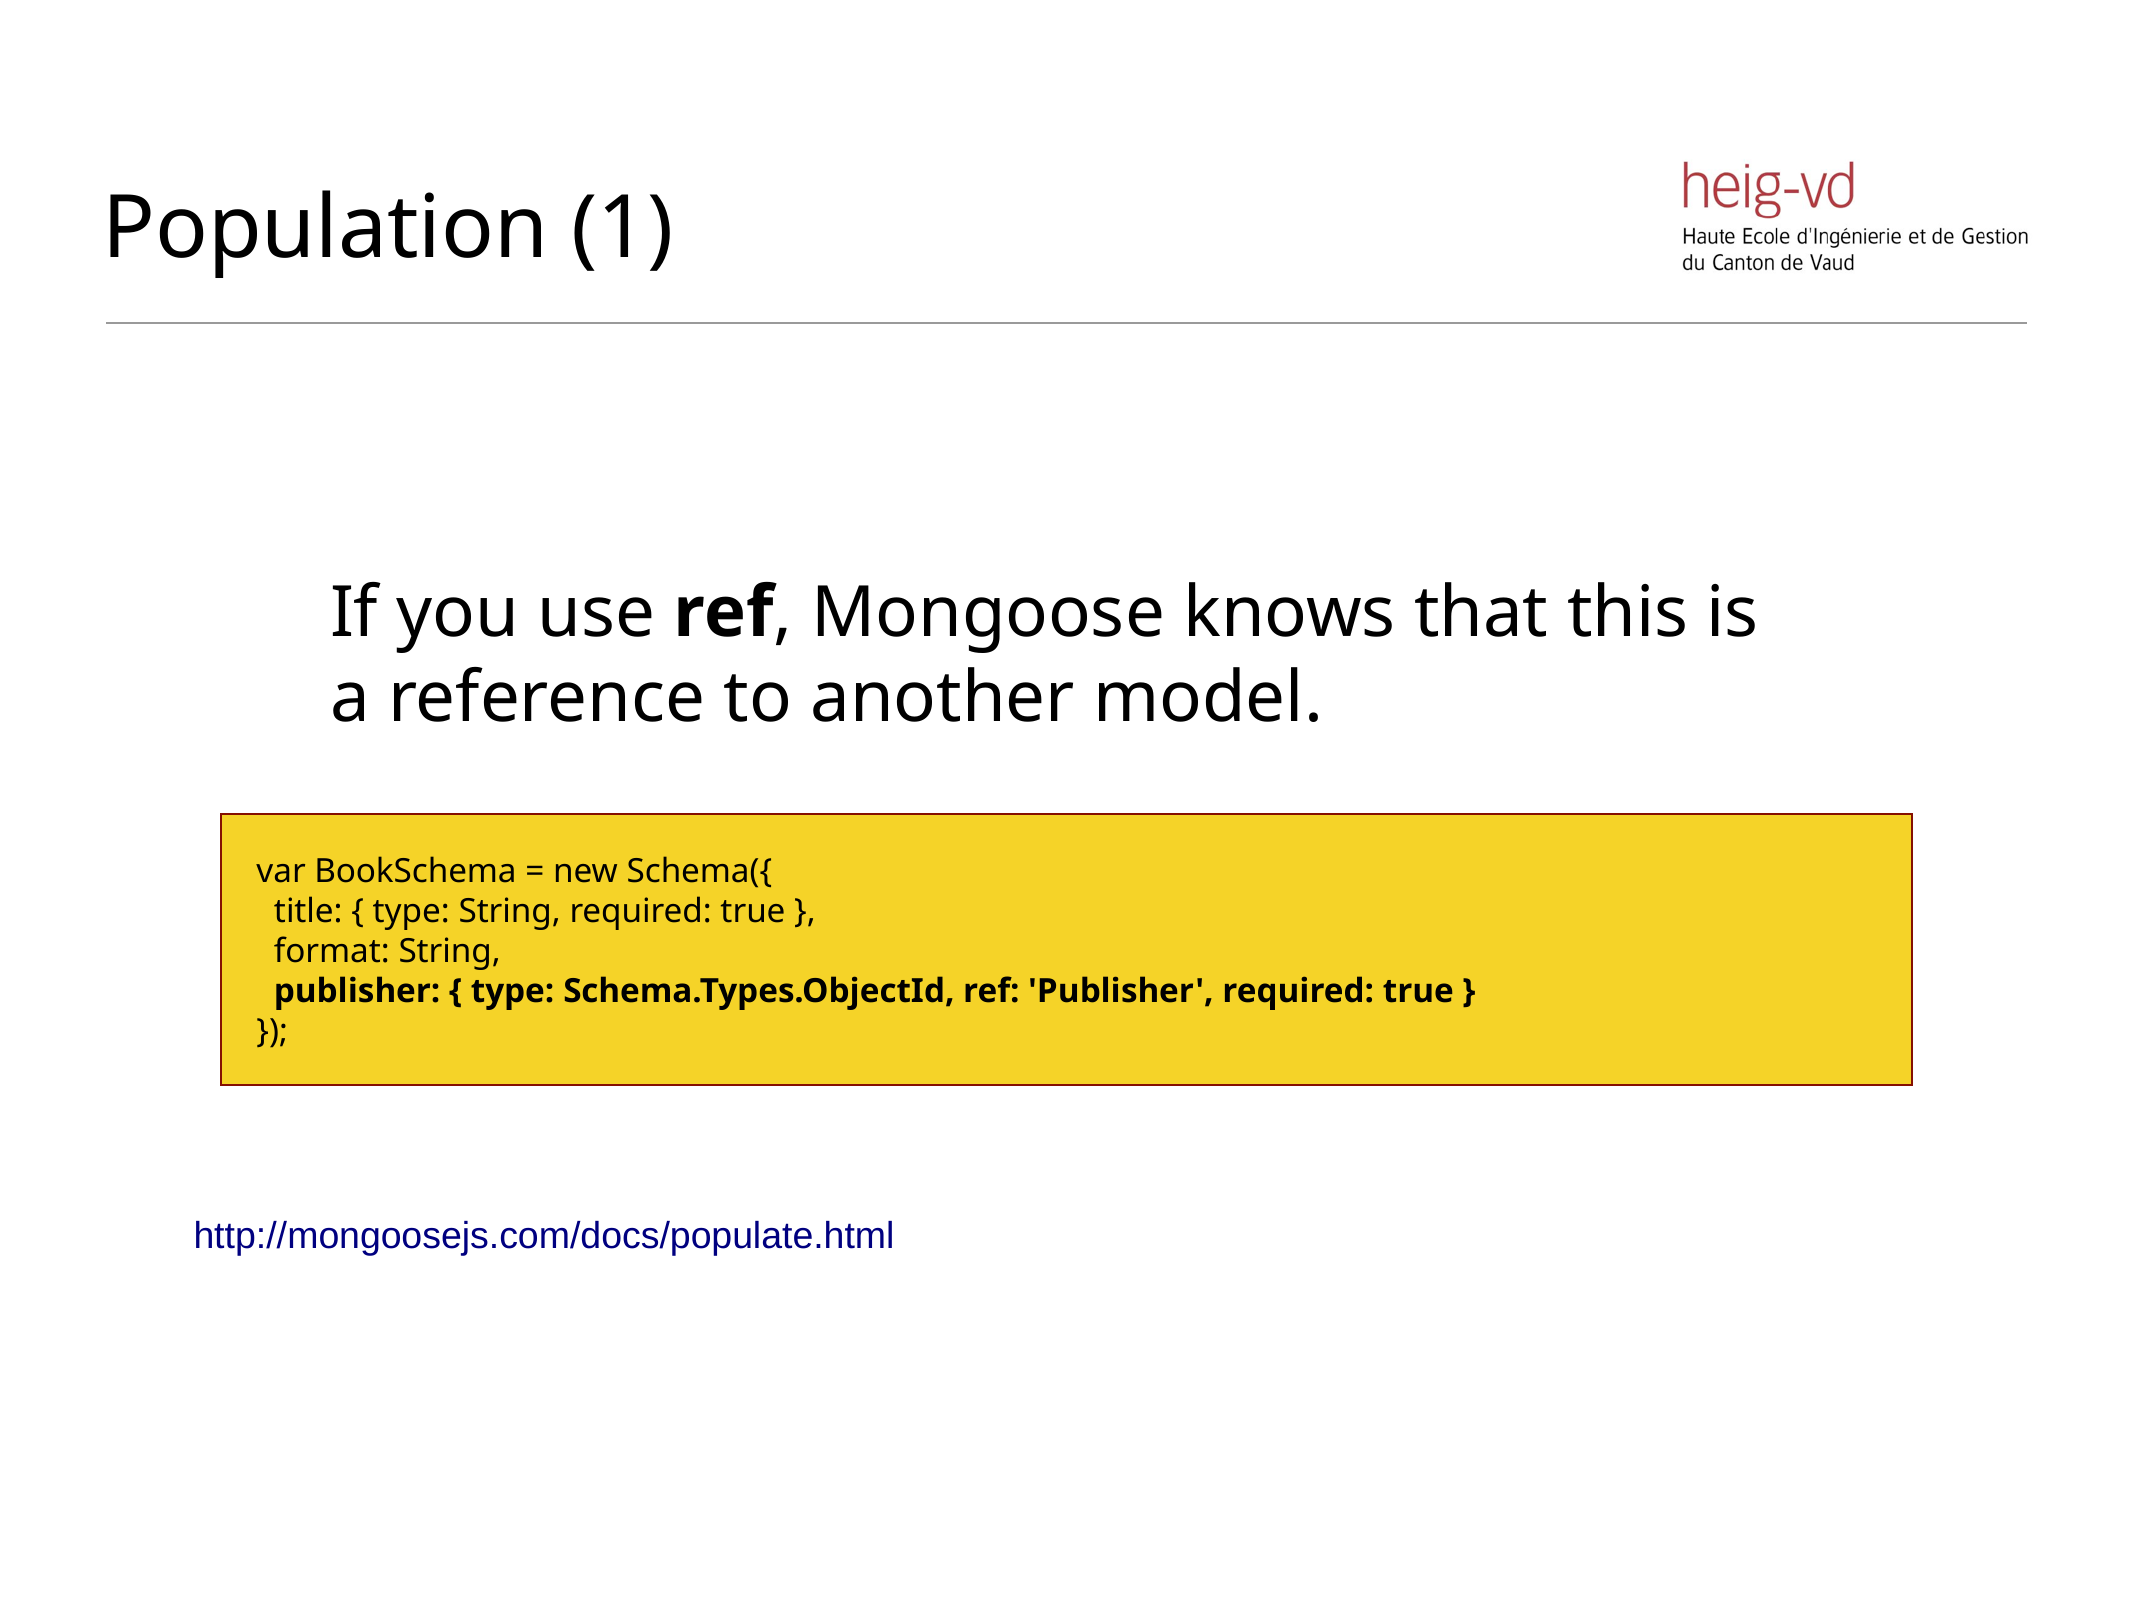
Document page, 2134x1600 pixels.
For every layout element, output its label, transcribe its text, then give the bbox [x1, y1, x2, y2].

title Population (1) [93, 54, 2040, 284]
text_box var BookSchema = new Schema({ title: { type: String, required: true }, format: String, publisher: { type: Schema.Types.ObjectId, ref: 'Publisher', required: true } }); [220, 813, 1913, 1085]
text_box http://mongoosejs.com/docs/populate.html [185, 1203, 1949, 1265]
text_box If you use ref, Mongoose knows that this is a reference to another model. [321, 557, 1812, 744]
